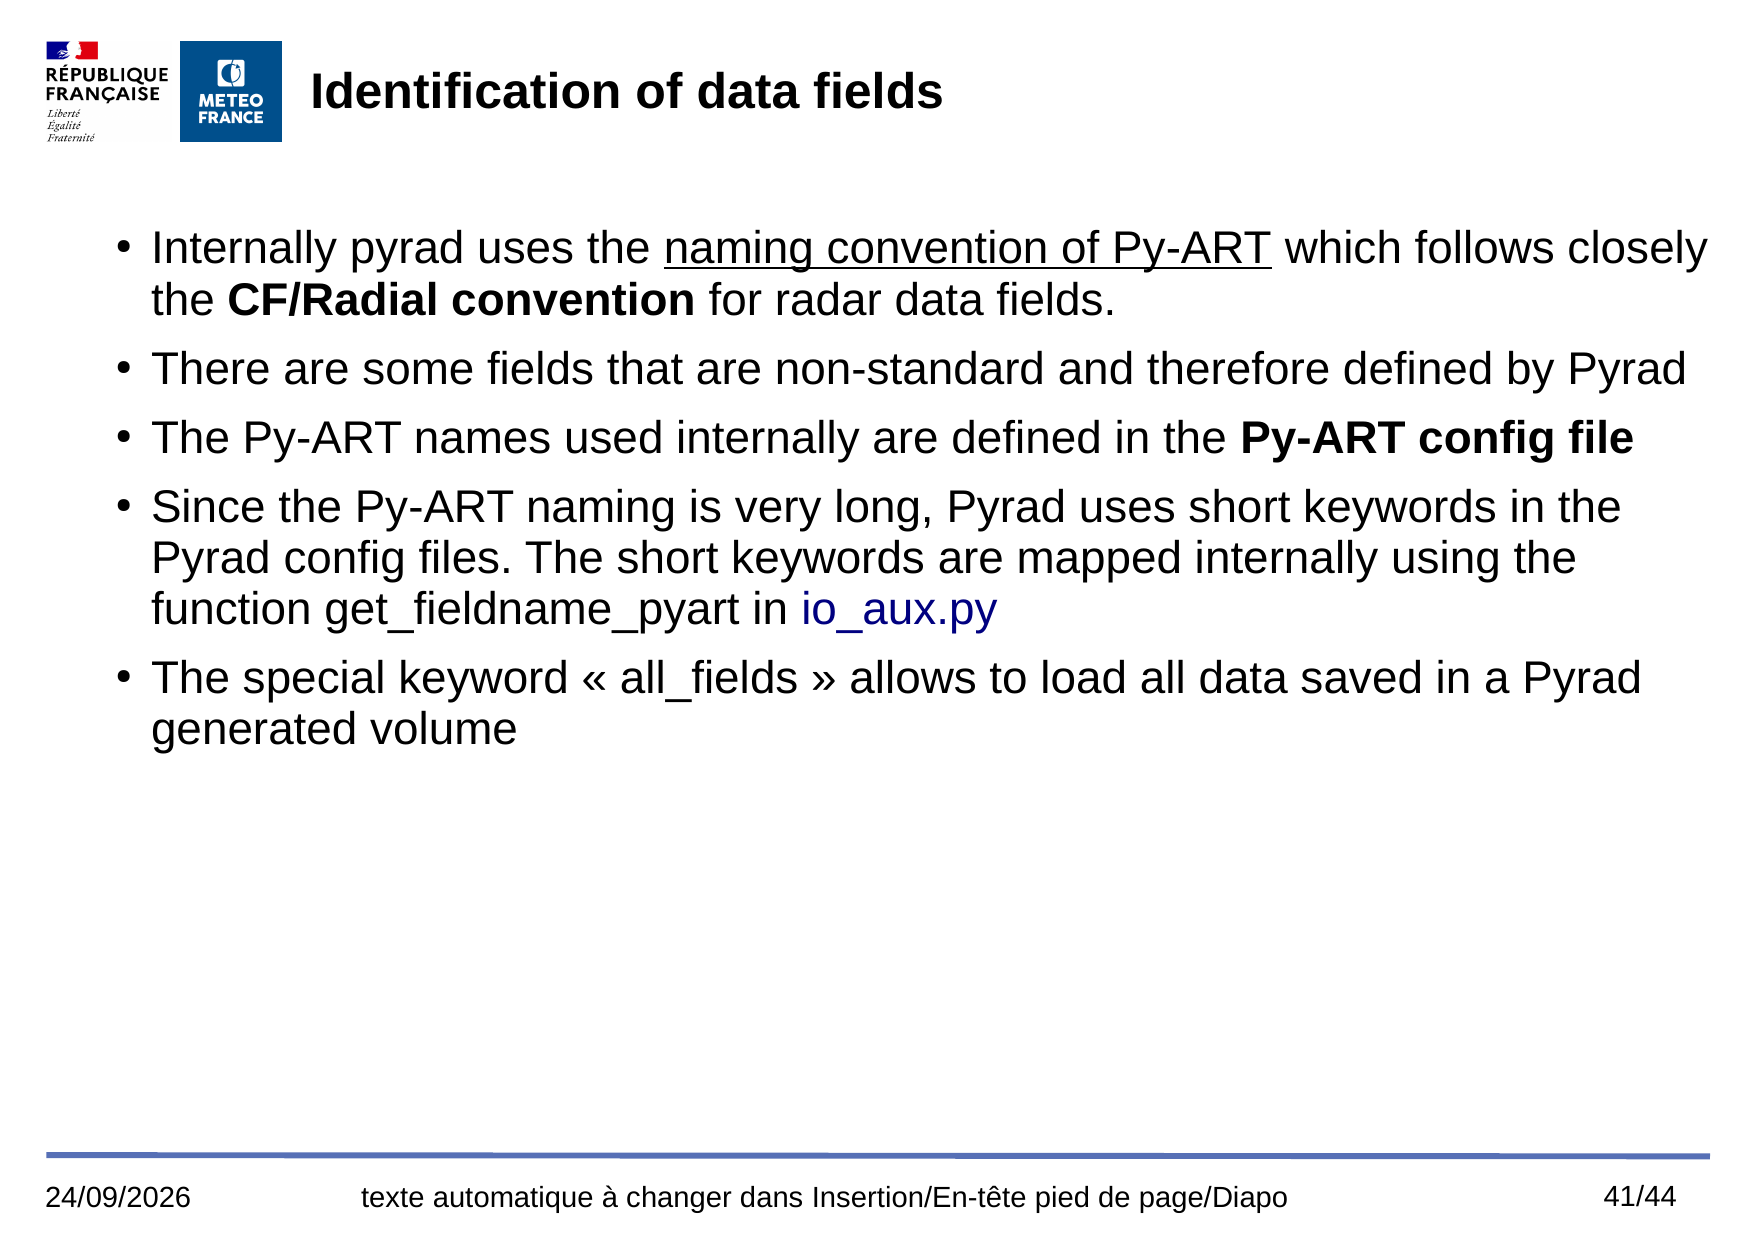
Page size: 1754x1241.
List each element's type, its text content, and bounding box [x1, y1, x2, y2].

list Internally pyrad uses the naming convention of Py-ART which follows closely the CF/Radial convention for radar data fields. There are some fields that are non-standard and therefore defined by Pyrad The Py-ART names used internally are defined in the Py-ART config file Since the Py-ART naming is very long, Pyrad uses short keywords in the Pyrad config files. The short keywords are mapped internally using the function get_fieldname_pyart in io_aux.py The special keyword « all_fields » allows to load all data saved in a Pyrad generated volume [44, 222, 1712, 1118]
picture [180, 41, 282, 142]
title Identification of data fields [310, 40, 1697, 142]
picture [46, 41, 172, 142]
